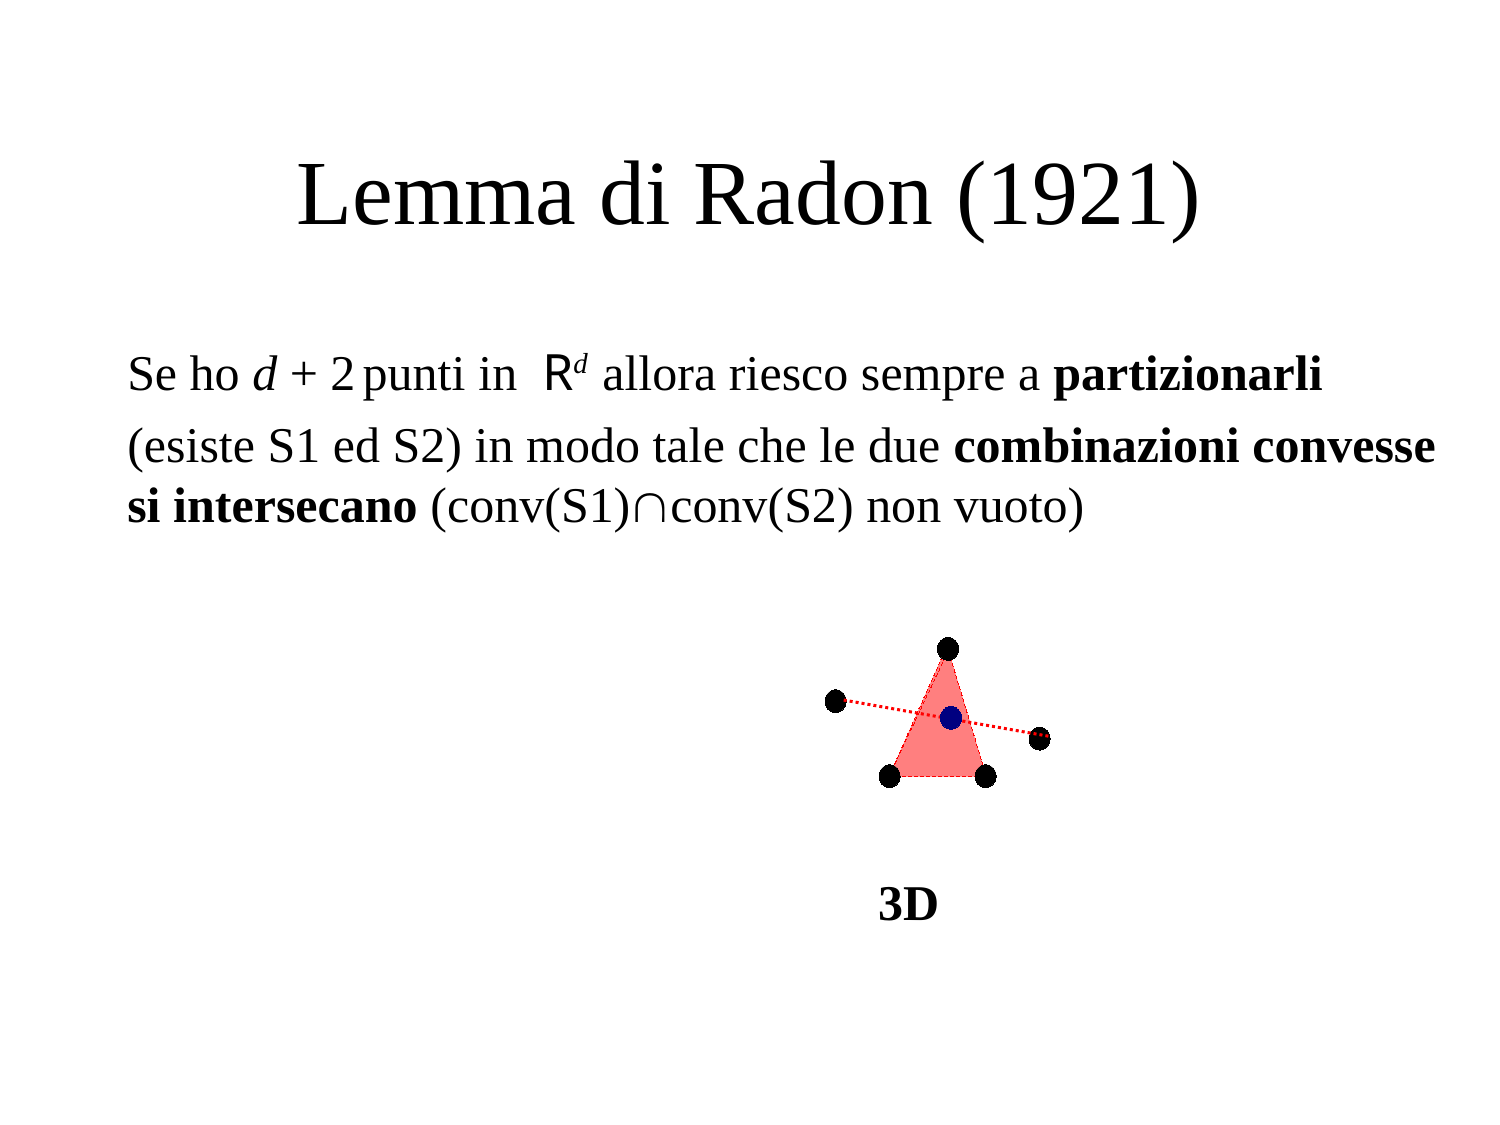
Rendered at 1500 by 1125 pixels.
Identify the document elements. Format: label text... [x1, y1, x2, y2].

text_box [825, 689, 846, 713]
text_box 3D [863, 862, 976, 938]
text_box Se ho d + 2 punti in Rd allora riesco sempre a partizionarli (esiste S1 ed S2) in modo tale che le due combinazioni convesse si intersecano (conv(S1)conv(S2) non vuoto) [112, 332, 1463, 540]
text_box [879, 637, 997, 788]
text_box [1029, 727, 1051, 751]
title Lemma di Radon (1921) [112, 107, 1387, 280]
